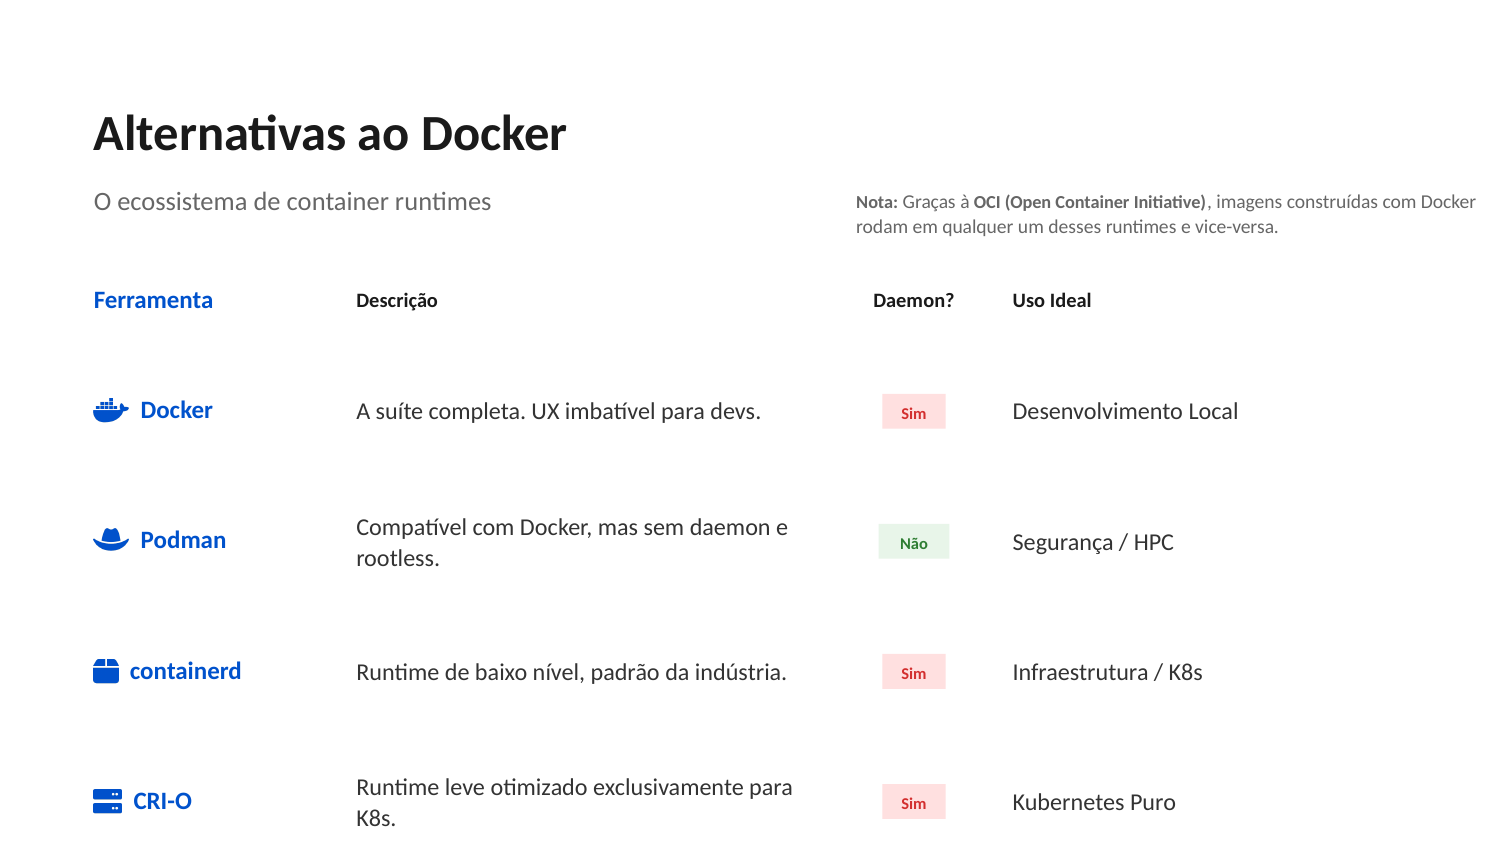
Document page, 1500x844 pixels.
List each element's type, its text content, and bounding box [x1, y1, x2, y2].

text_box Sim [882, 393, 946, 429]
text_box Runtime leve otimizado exclusivamente para K8s. [356, 796, 816, 844]
text_box Uso Ideal [1012, 282, 1407, 340]
text_box Nota: Graças à OCI (Open Container Initiative), imagens construídas com Docker rodam em qualquer um desses runtimes e vice-versa. [856, 161, 1477, 237]
text_box Não [878, 523, 950, 559]
text_box Sim [882, 796, 946, 819]
text_box Alternativas ao Docker [93, 93, 569, 161]
text_box Segurança / HPC [1012, 508, 1407, 572]
text_box Ferramenta [93, 280, 357, 342]
text_box Docker [140, 390, 214, 424]
text_box Daemon? [815, 282, 1012, 340]
text_box Sim [882, 653, 946, 689]
text_box Podman [140, 520, 227, 555]
text_box containerd [130, 650, 243, 685]
text_box O ecossistema de container runtimes [93, 181, 493, 216]
text_box [93, 713, 1407, 796]
text_box Desenvolvimento Local [1012, 377, 1407, 441]
picture [93, 525, 129, 555]
picture [93, 656, 119, 685]
text_box A suíte completa. UX imbatível para devs. [356, 377, 816, 441]
text_box Runtime de baixo nível, padrão da indústria. [356, 638, 816, 702]
text_box CRI-O [133, 796, 193, 815]
text_box Compatível com Docker, mas sem daemon e rootless. [356, 477, 816, 603]
text_box Descrição [356, 282, 815, 340]
picture [93, 395, 129, 425]
picture [93, 796, 122, 815]
text_box Kubernetes Puro [1012, 796, 1407, 832]
text_box Infraestrutura / K8s [1012, 638, 1407, 702]
